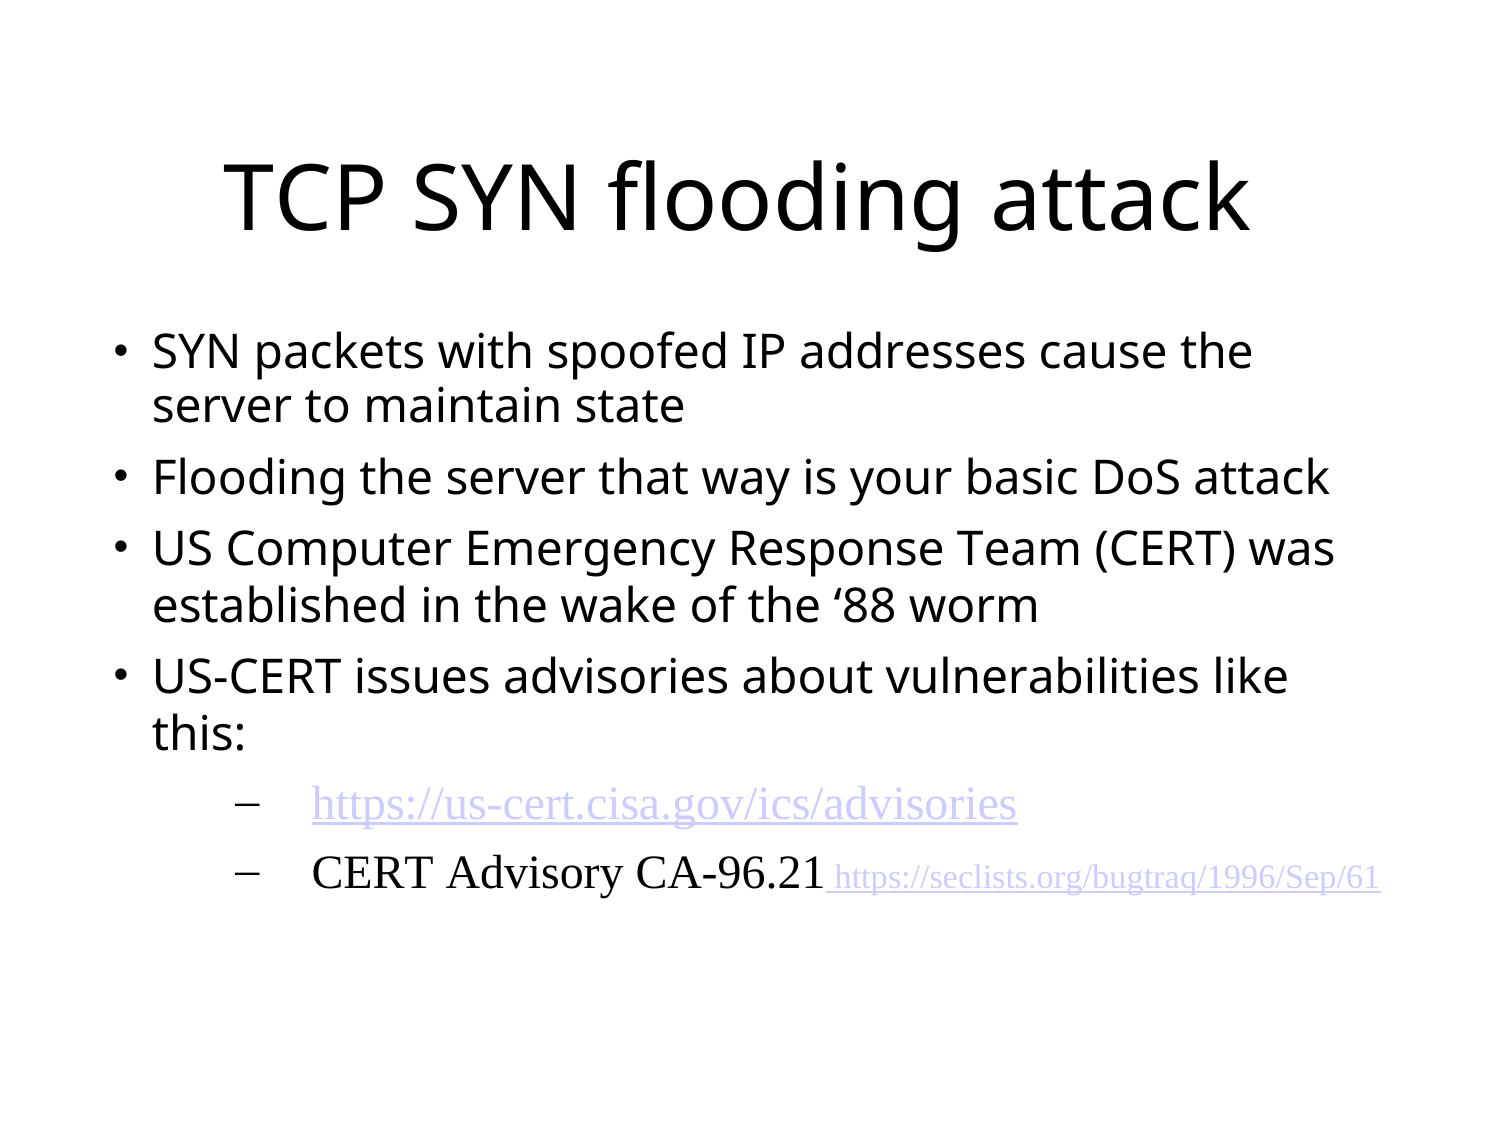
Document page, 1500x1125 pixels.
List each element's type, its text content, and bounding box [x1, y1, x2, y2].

title TCP SYN flooding attack [112, 99, 1388, 288]
list SYN packets with spoofed IP addresses cause the server to maintain state Flooding the server that way is your basic DoS attack US Computer Emergency Response Team (CERT) was established in the wake of the ‘88 worm US-CERT issues advisories about vulnerabilities like this: https://us-cert.cisa.gov/ics/advisories CERT Advisory CA-96.21 https://seclists.org/bugtraq/1996/Sep/61 [112, 324, 1388, 1000]
